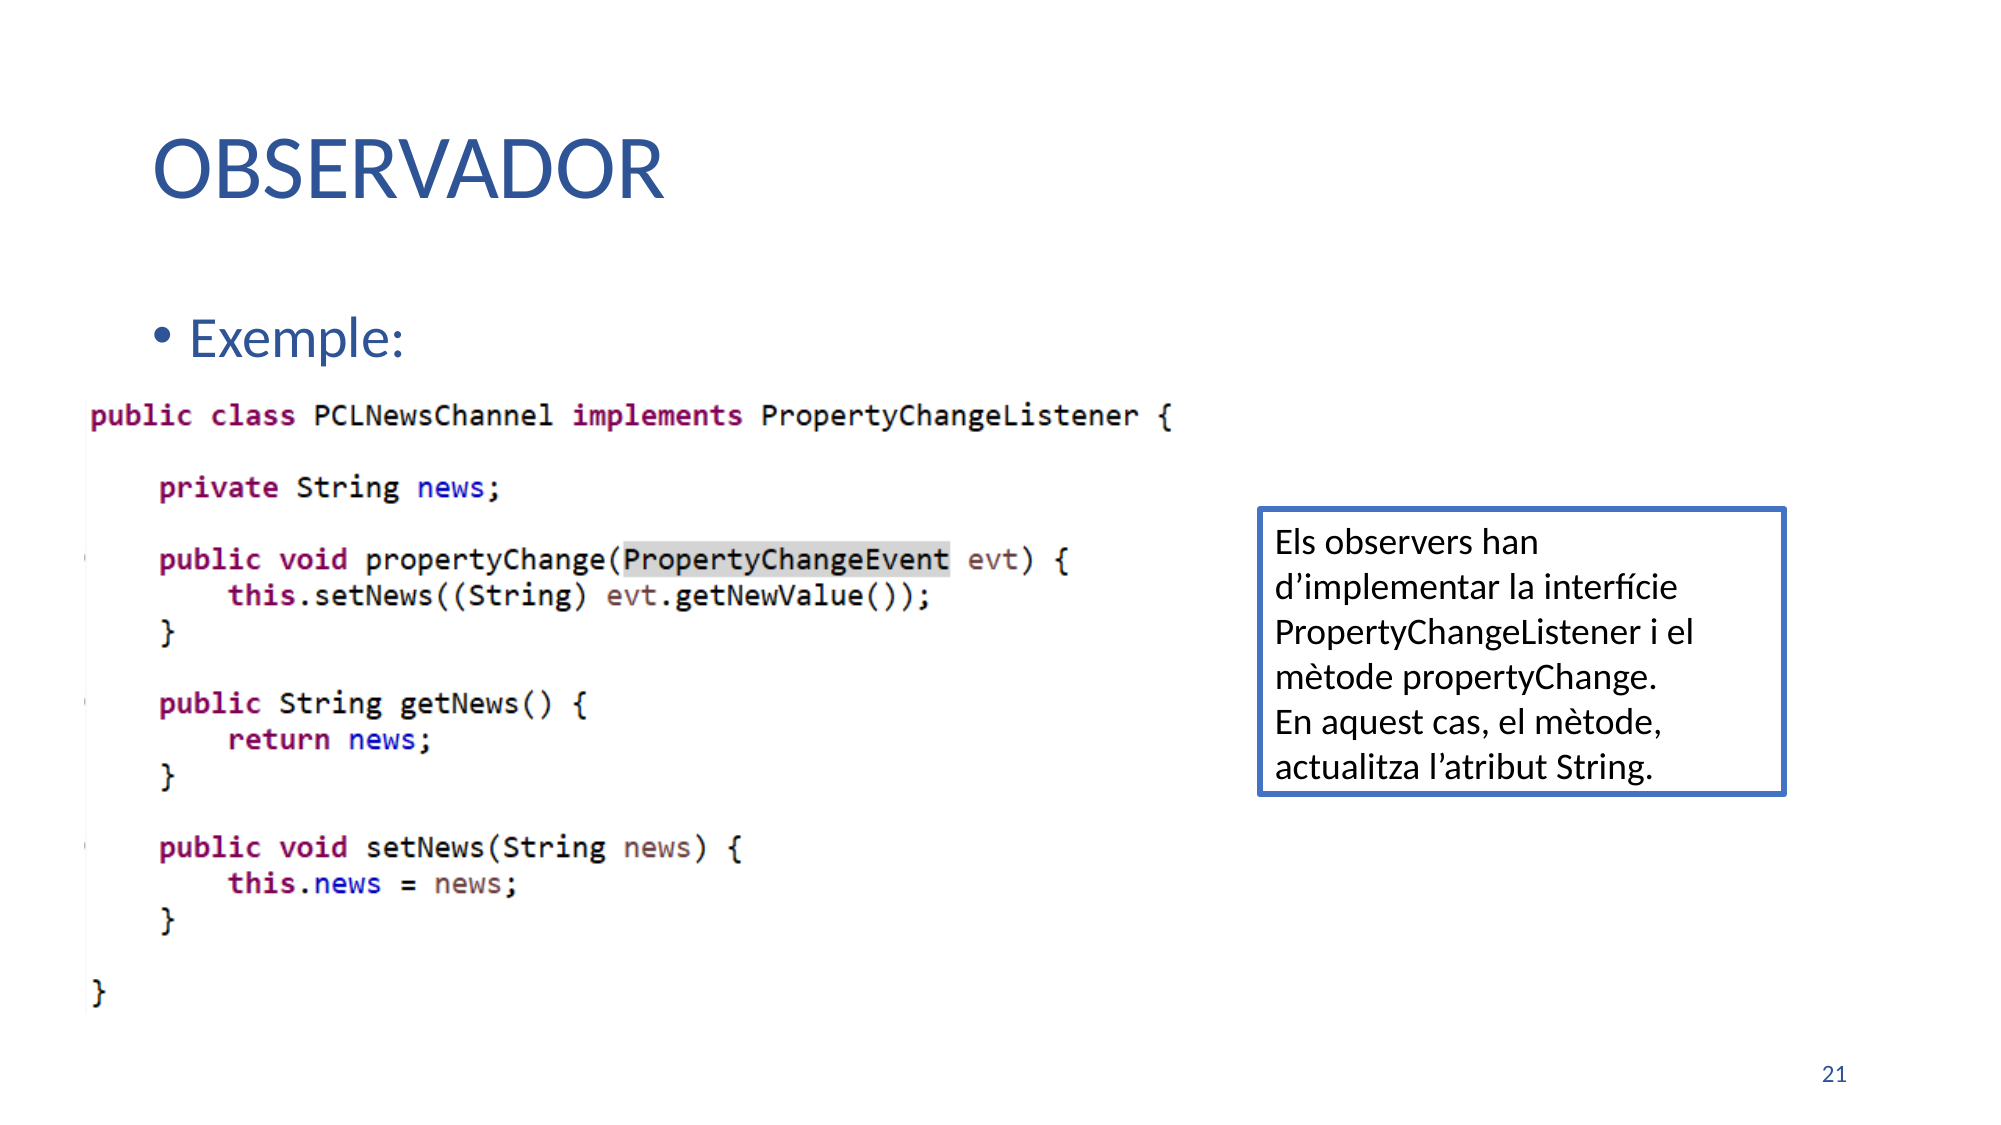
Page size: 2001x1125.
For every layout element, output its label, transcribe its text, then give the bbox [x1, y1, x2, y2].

title OBSERVADOR [137, 59, 1863, 278]
list Exemple: [137, 299, 1863, 1014]
text_box Els observers han d’implementar la interfície PropertyChangeListener i el mètode propertyChange. En aquest cas, el mètode, actualitza l’atribut String. [1259, 509, 1785, 795]
slide_number <number> [1412, 1042, 1863, 1103]
picture [84, 399, 1182, 1014]
